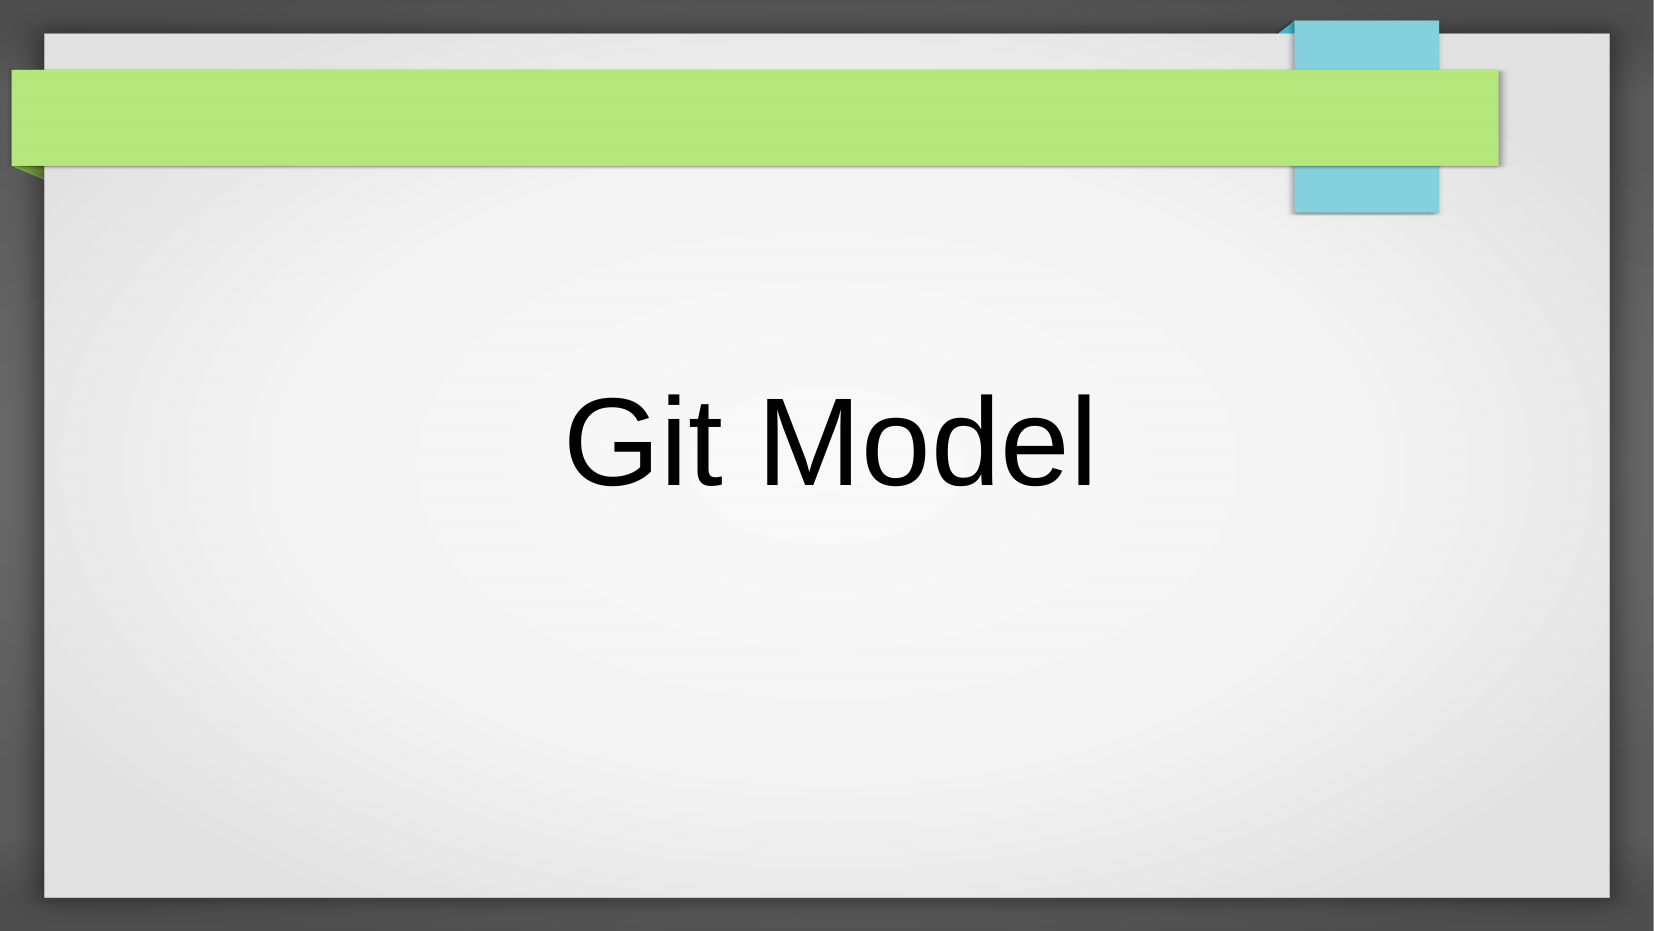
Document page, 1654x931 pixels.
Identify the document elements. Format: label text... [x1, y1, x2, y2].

picture [0, 0, 1654, 931]
title Git Model [86, 231, 1576, 652]
